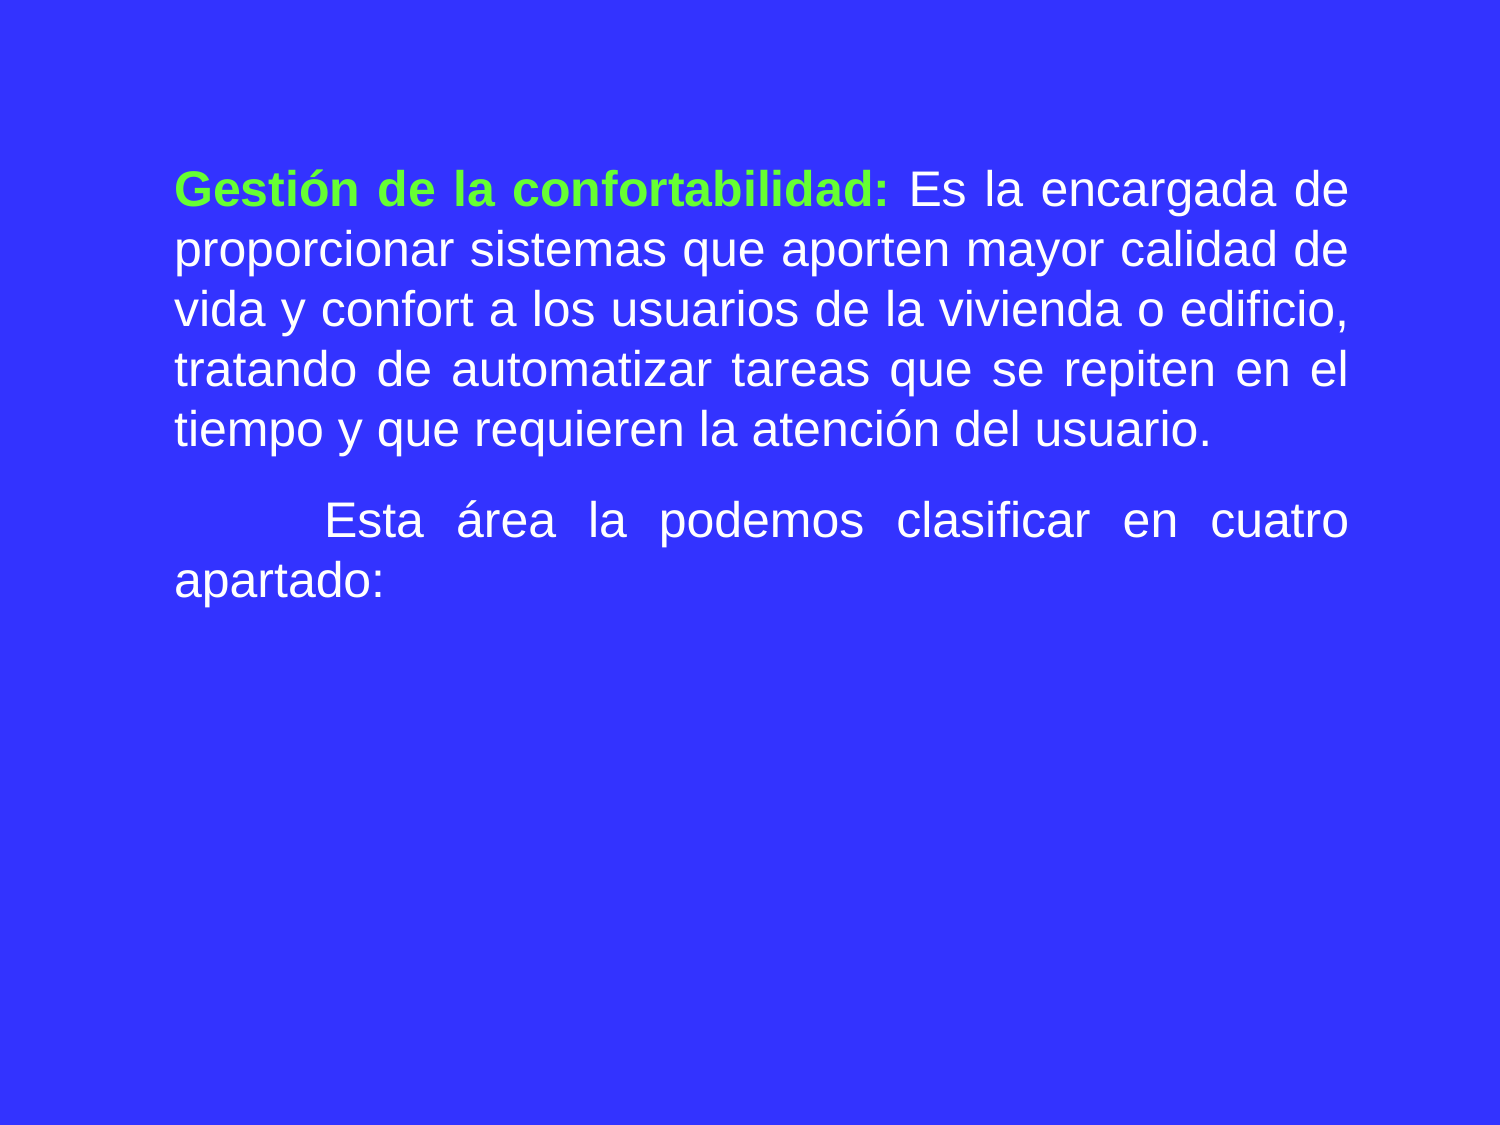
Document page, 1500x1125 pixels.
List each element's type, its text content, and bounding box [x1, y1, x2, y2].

text_box Gestión de la confortabilidad: Es la encargada de proporcionar sistemas que aporten mayor calidad de vida y confort a los usuarios de la vivienda o edificio, tratando de automatizar tareas que se repiten en el tiempo y que requieren la atención del usuario. Esta área la podemos clasificar en cuatro apartado: [159, 148, 1365, 707]
